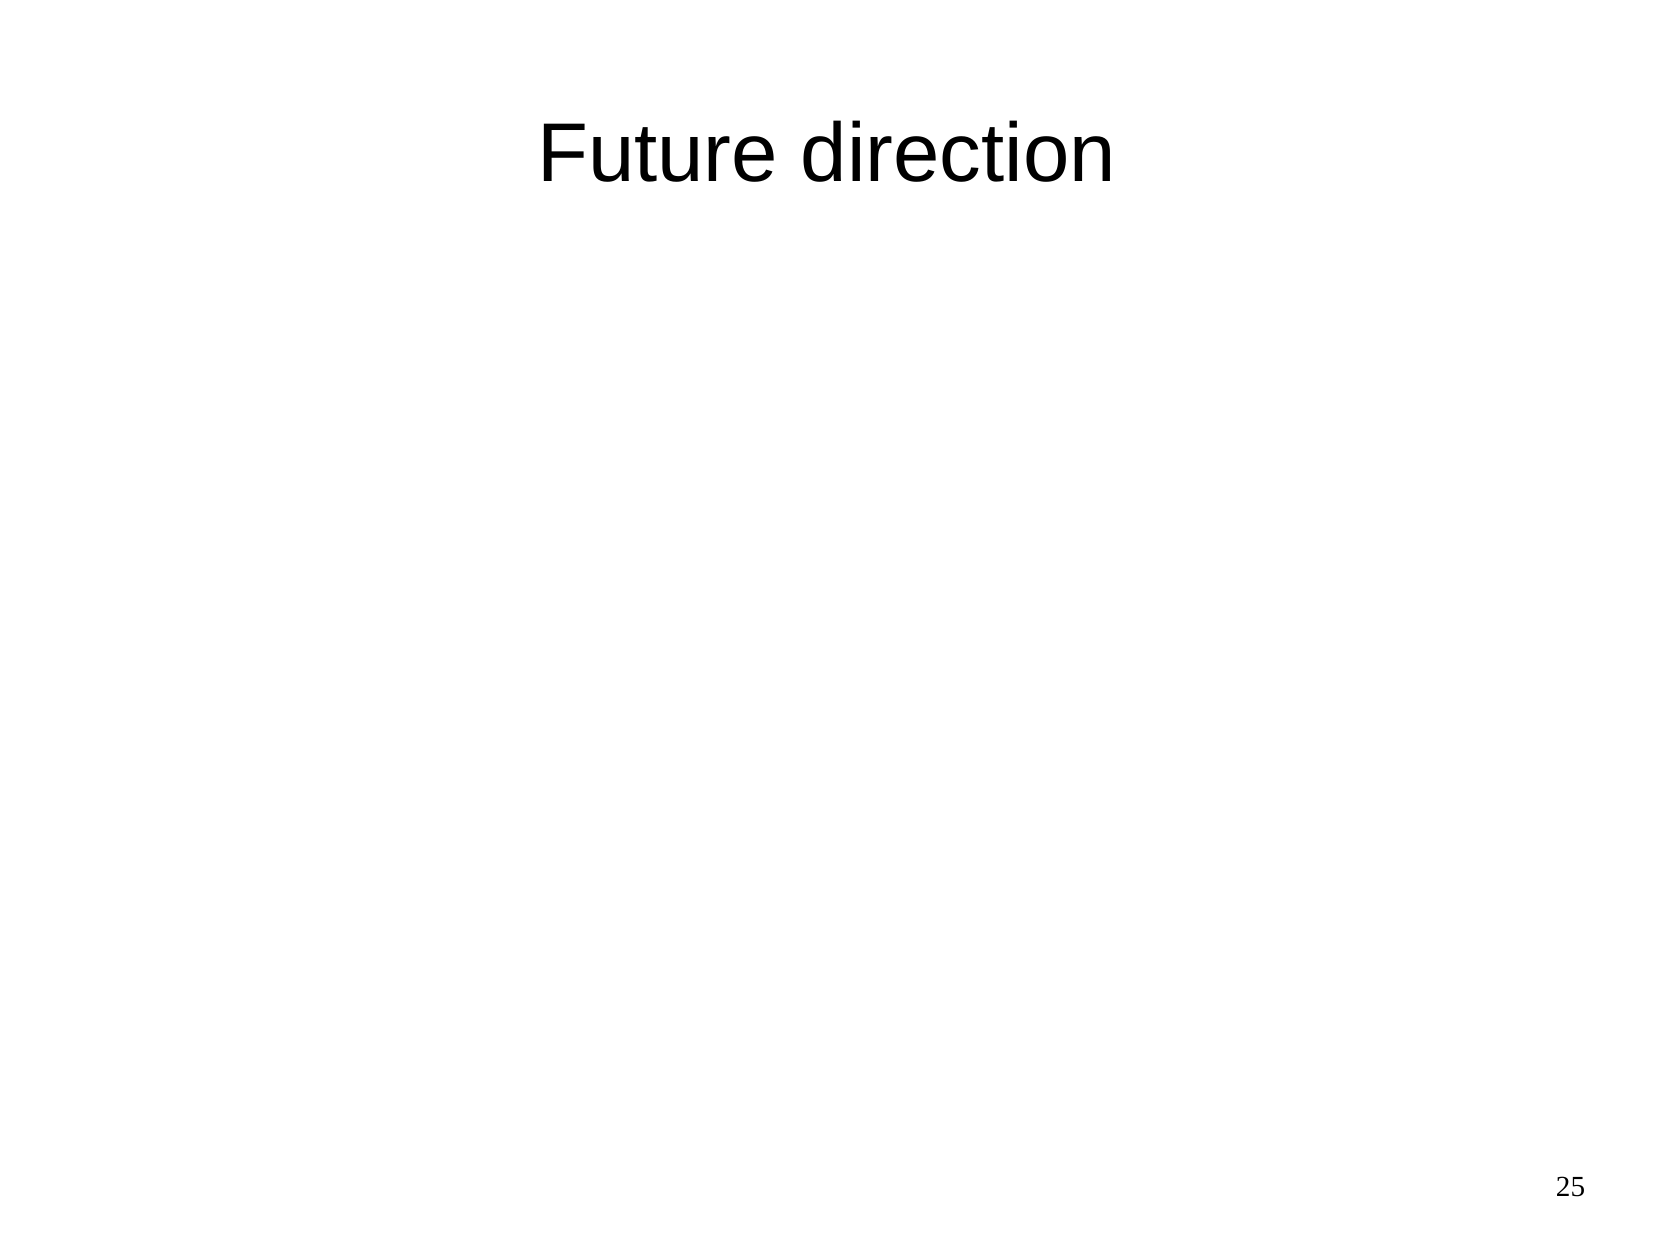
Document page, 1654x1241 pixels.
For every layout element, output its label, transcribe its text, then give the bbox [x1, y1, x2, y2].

title Future direction [82, 49, 1571, 257]
